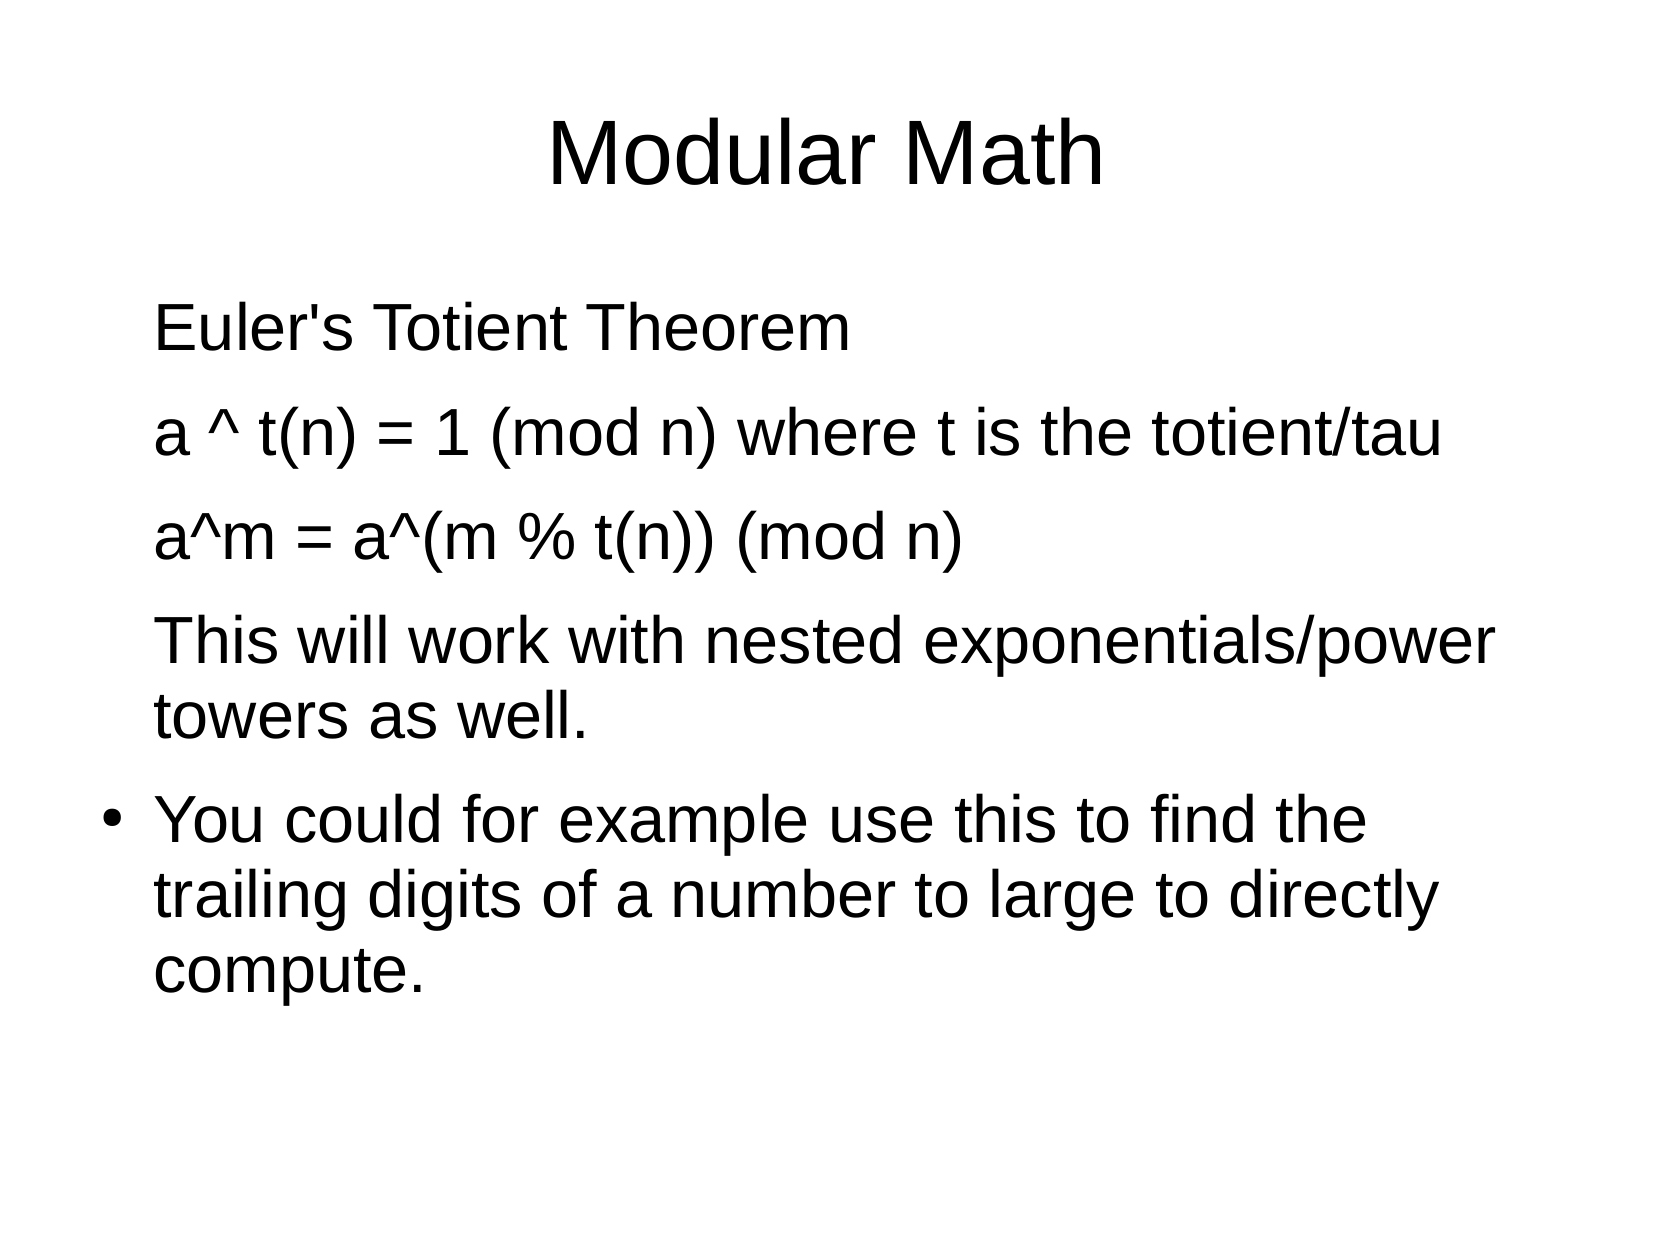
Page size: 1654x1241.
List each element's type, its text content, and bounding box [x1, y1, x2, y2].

title Modular Math [82, 49, 1571, 257]
list Euler's Totient Theorem a ^ t(n) = 1 (mod n) where t is the totient/tau a^m = a^(m % t(n)) (mod n) This will work with nested exponentials/power towers as well. You could for example use this to find the trailing digits of a number to large to directly compute. [82, 290, 1571, 1010]
